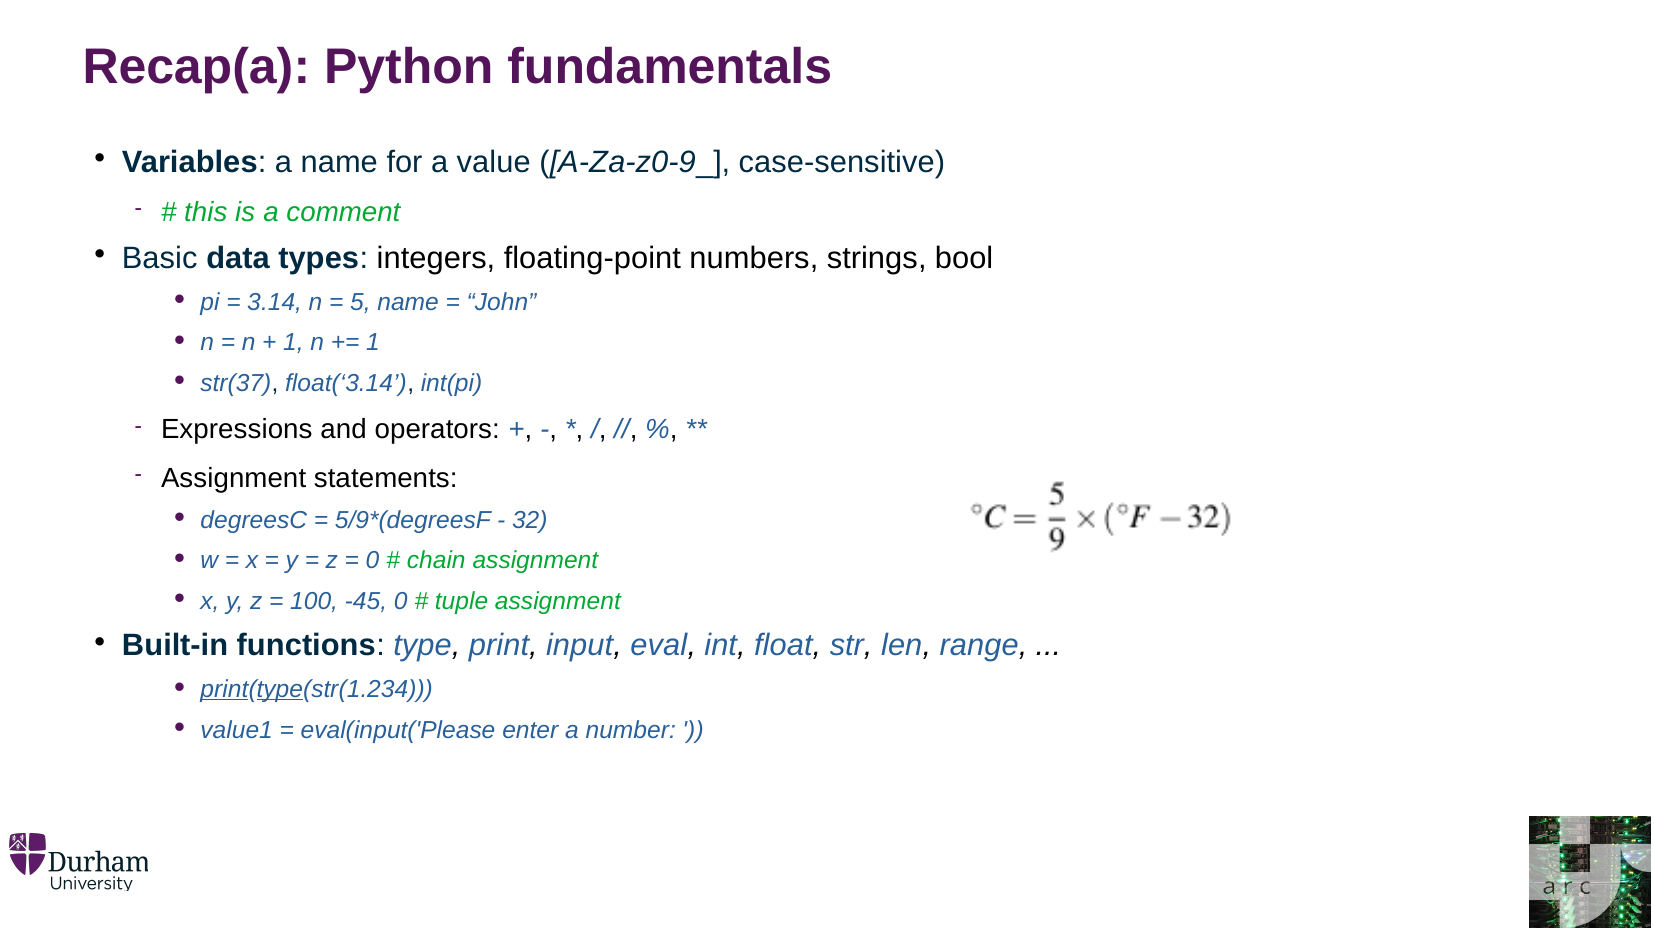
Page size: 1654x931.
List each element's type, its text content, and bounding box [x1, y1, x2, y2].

picture [957, 468, 1249, 567]
title Recap(a): Python fundamentals [82, 36, 1571, 93]
list Variables: a name for a value ([A-Za-z0-9_], case-sensitive) # this is a comment Basic data types: integers, floating-point numbers, strings, bool pi = 3.14, n = 5, name = “John” n = n + 1, n += 1 str(37), float(‘3.14’), int(pi) Expressions and operators: +, -, *, /, //, %, ** Assignment statements: degreesC = 5/9*(degreesF - 32) w = x = y = z = 0 # chain assignment x, y, z = 100, -45, 0 # tuple assignment Built-in functions: type, print, input, eval, int, float, str, len, range, ... print(type(str(1.234))) value1 = eval(input('Please enter a number: ')) [82, 141, 1571, 745]
picture [9, 833, 148, 891]
picture [1529, 816, 1651, 928]
